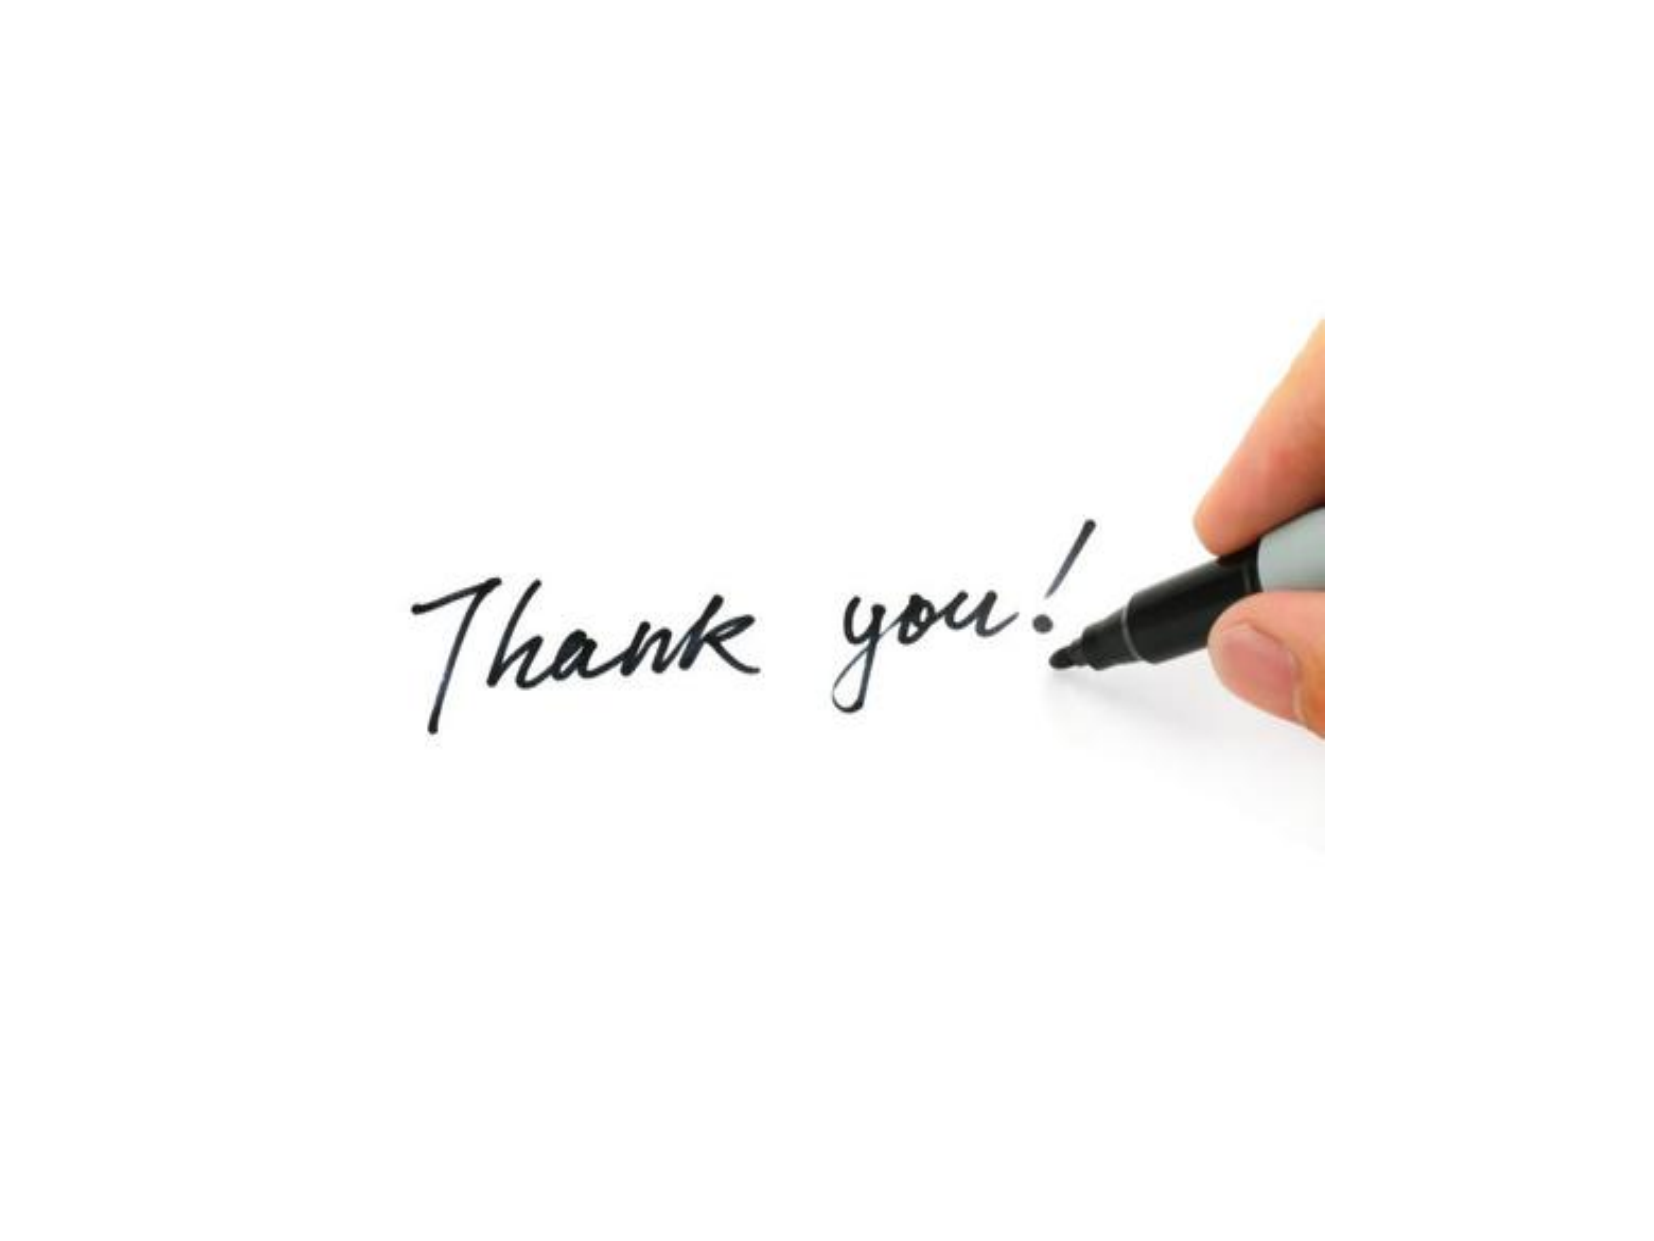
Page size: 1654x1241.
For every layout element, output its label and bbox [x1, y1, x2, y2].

picture [375, 281, 1325, 1013]
